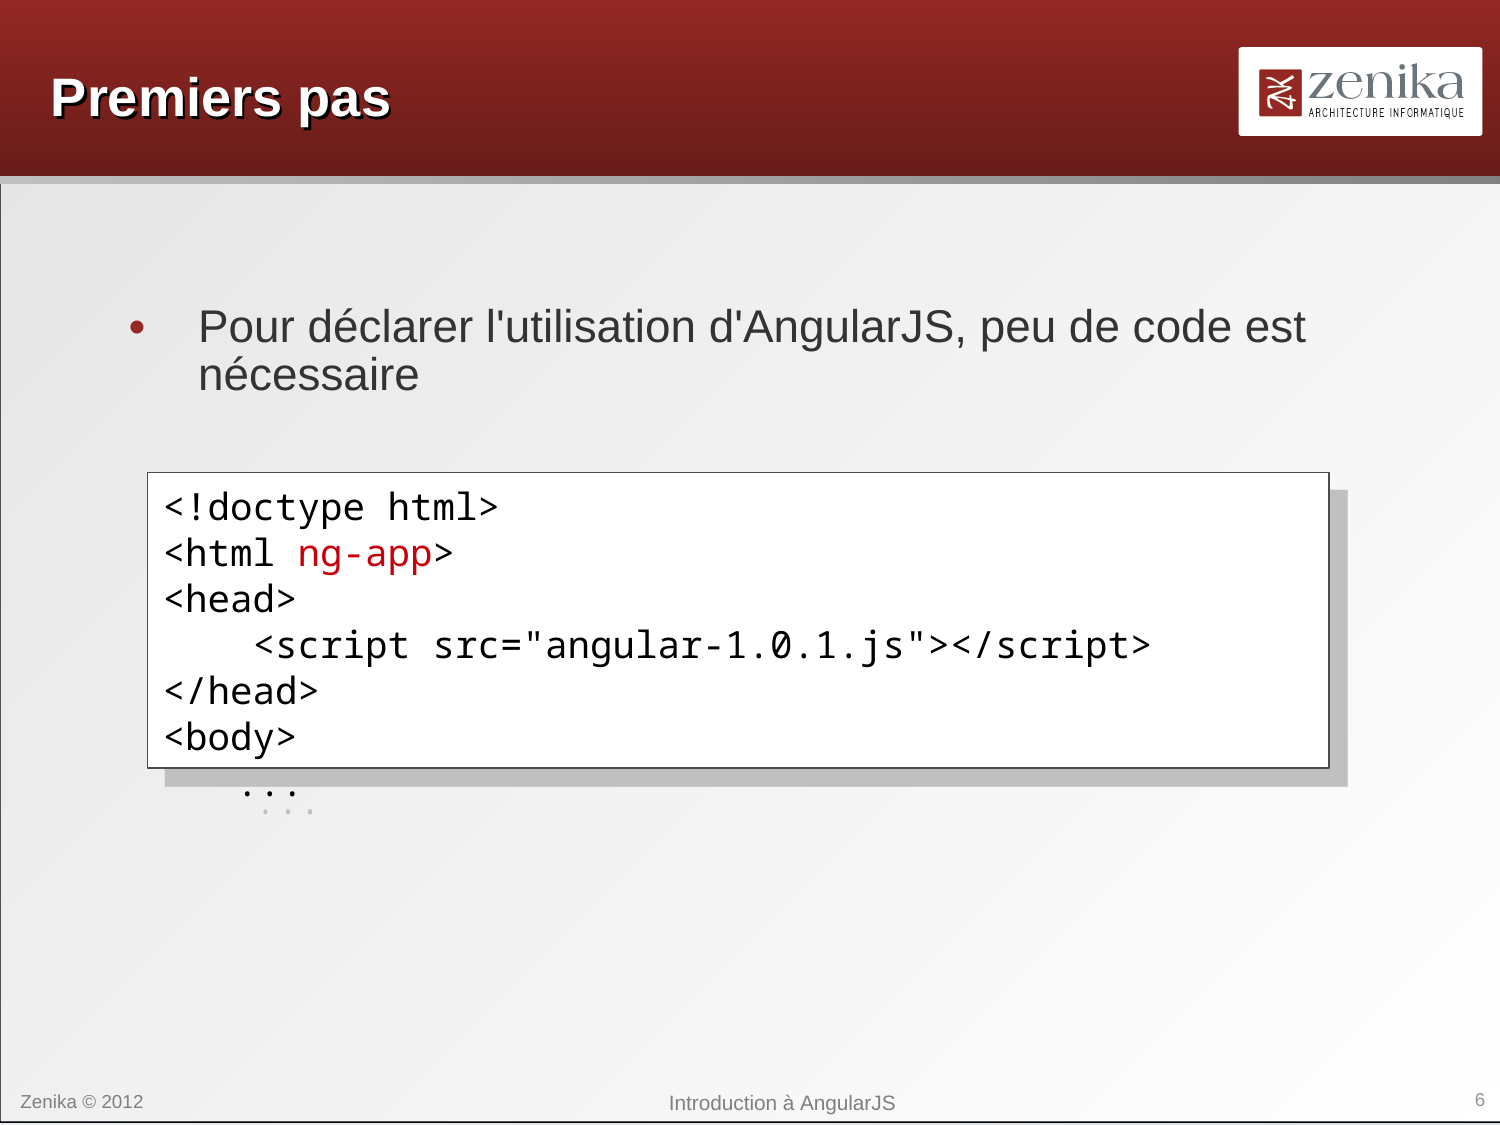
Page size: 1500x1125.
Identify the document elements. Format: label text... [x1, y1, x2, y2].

picture [1257, 58, 1464, 125]
list Pour déclarer l'utilisation d'AngularJS, peu de code est nécessaire [59, 236, 1444, 1065]
text_box <!doctype html> <html ng-app> <head> <script src="angular-1.0.1.js"></script> </head> <body> ... [147, 472, 1329, 768]
title Premiers pas [50, 15, 1206, 180]
